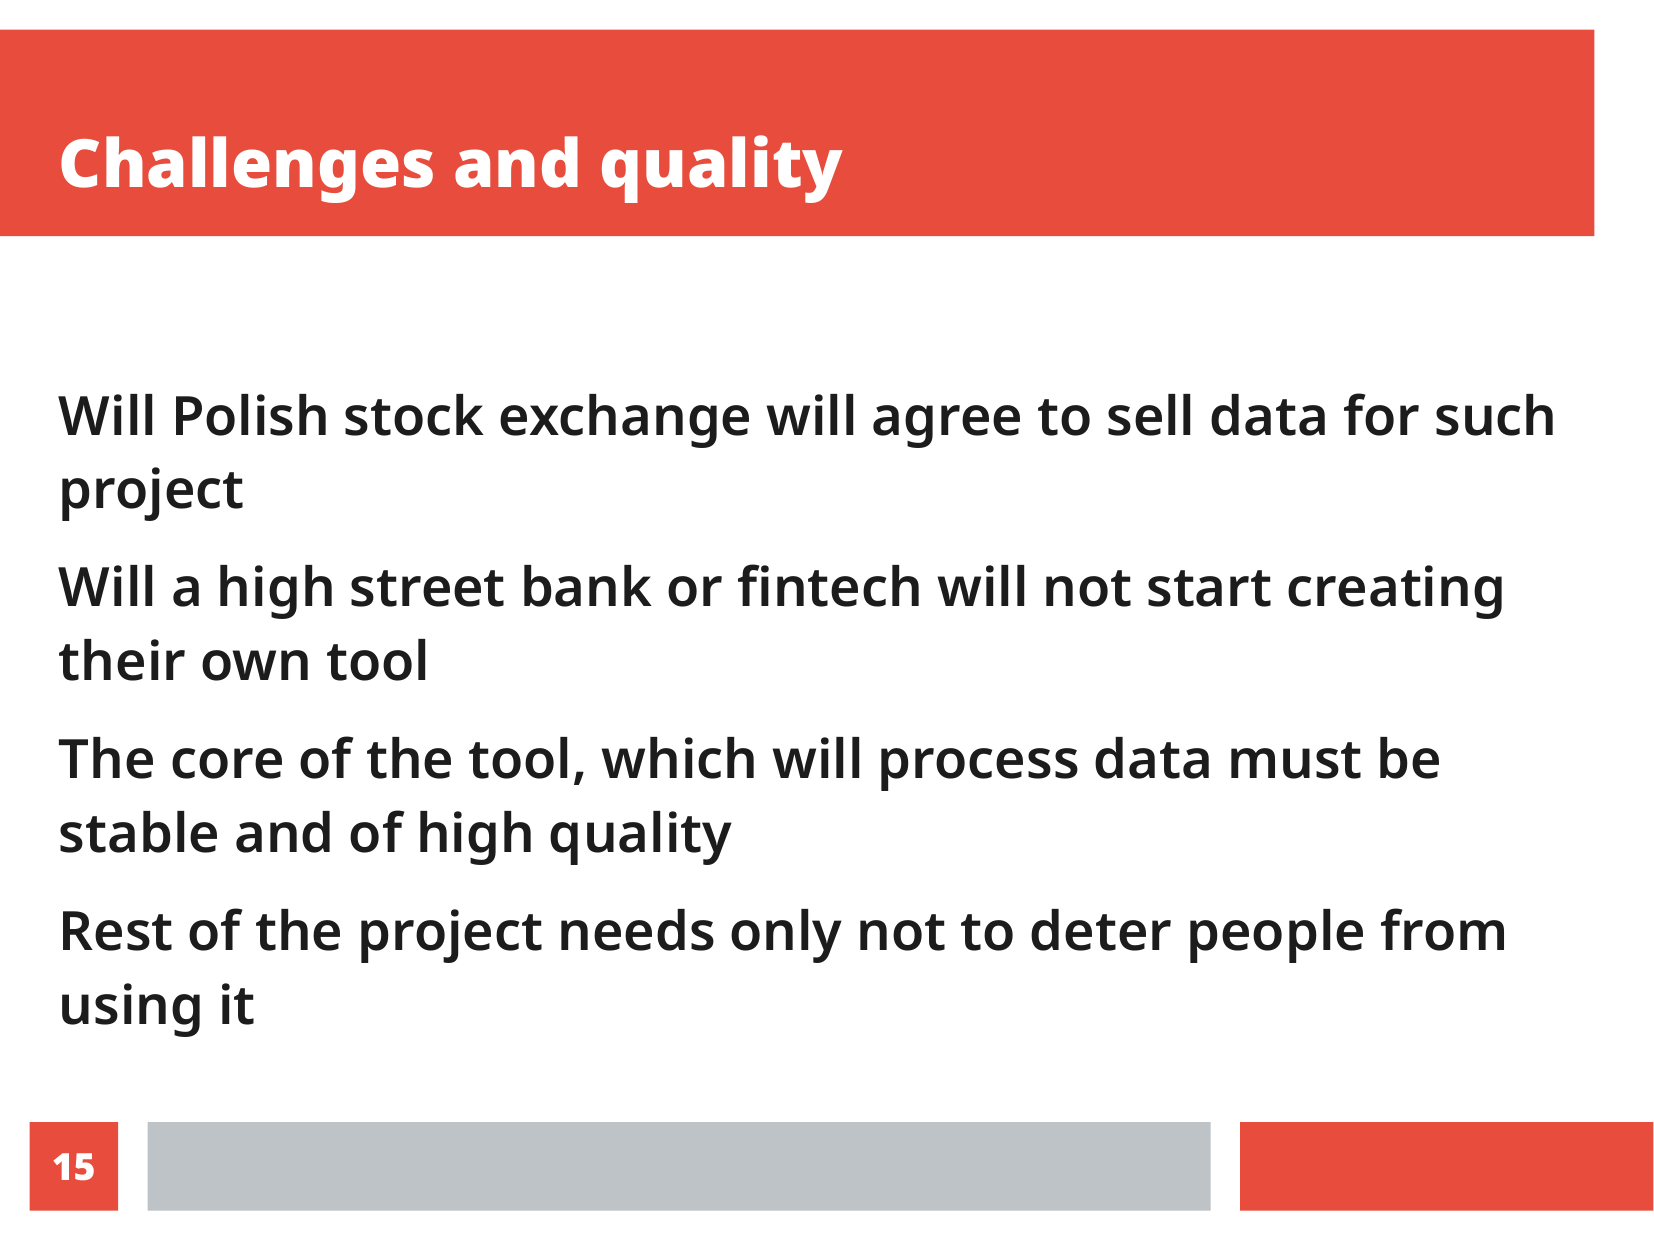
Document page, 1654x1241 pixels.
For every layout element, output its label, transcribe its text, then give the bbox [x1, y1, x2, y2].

title Challenges and quality [59, 59, 1595, 207]
list Will Polish stock exchange will agree to sell data for such project Will a high street bank or fintech will not start creating their own tool The core of the tool, which will process data must be stable and of high quality Rest of the project needs only not to deter people from using it [59, 324, 1565, 1093]
